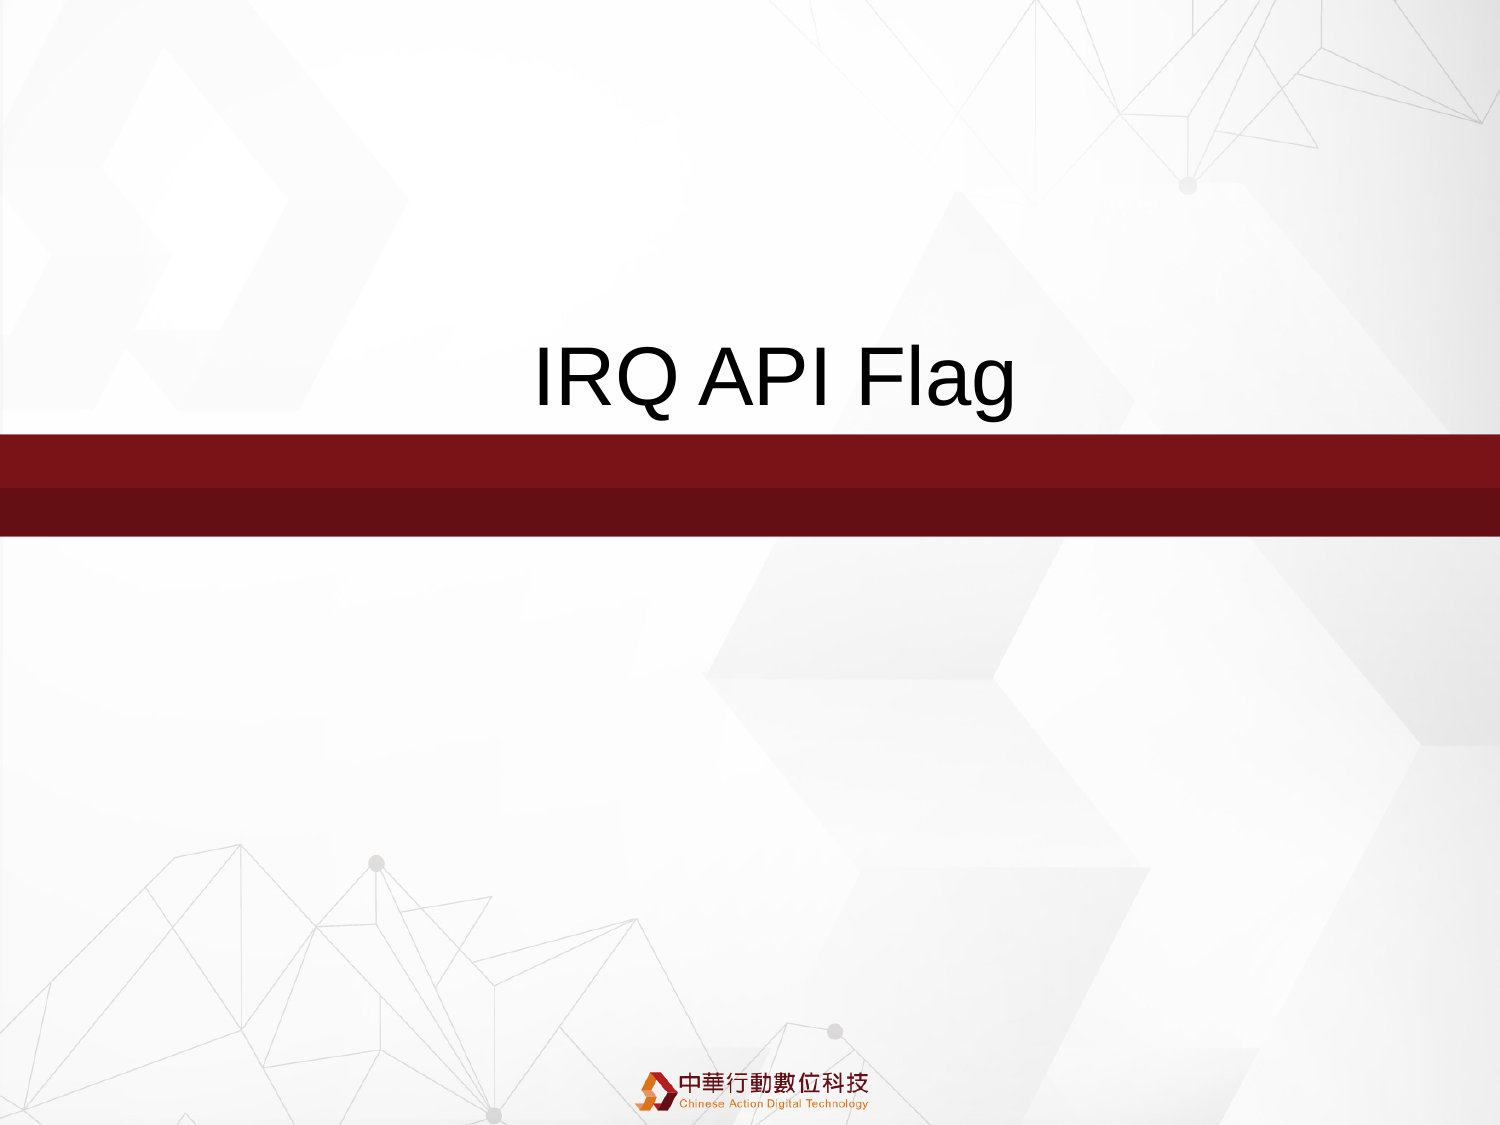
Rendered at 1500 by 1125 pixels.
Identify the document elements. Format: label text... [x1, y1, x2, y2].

title IRQ API Flag [149, 314, 1401, 603]
picture [0, 0, 1500, 1125]
